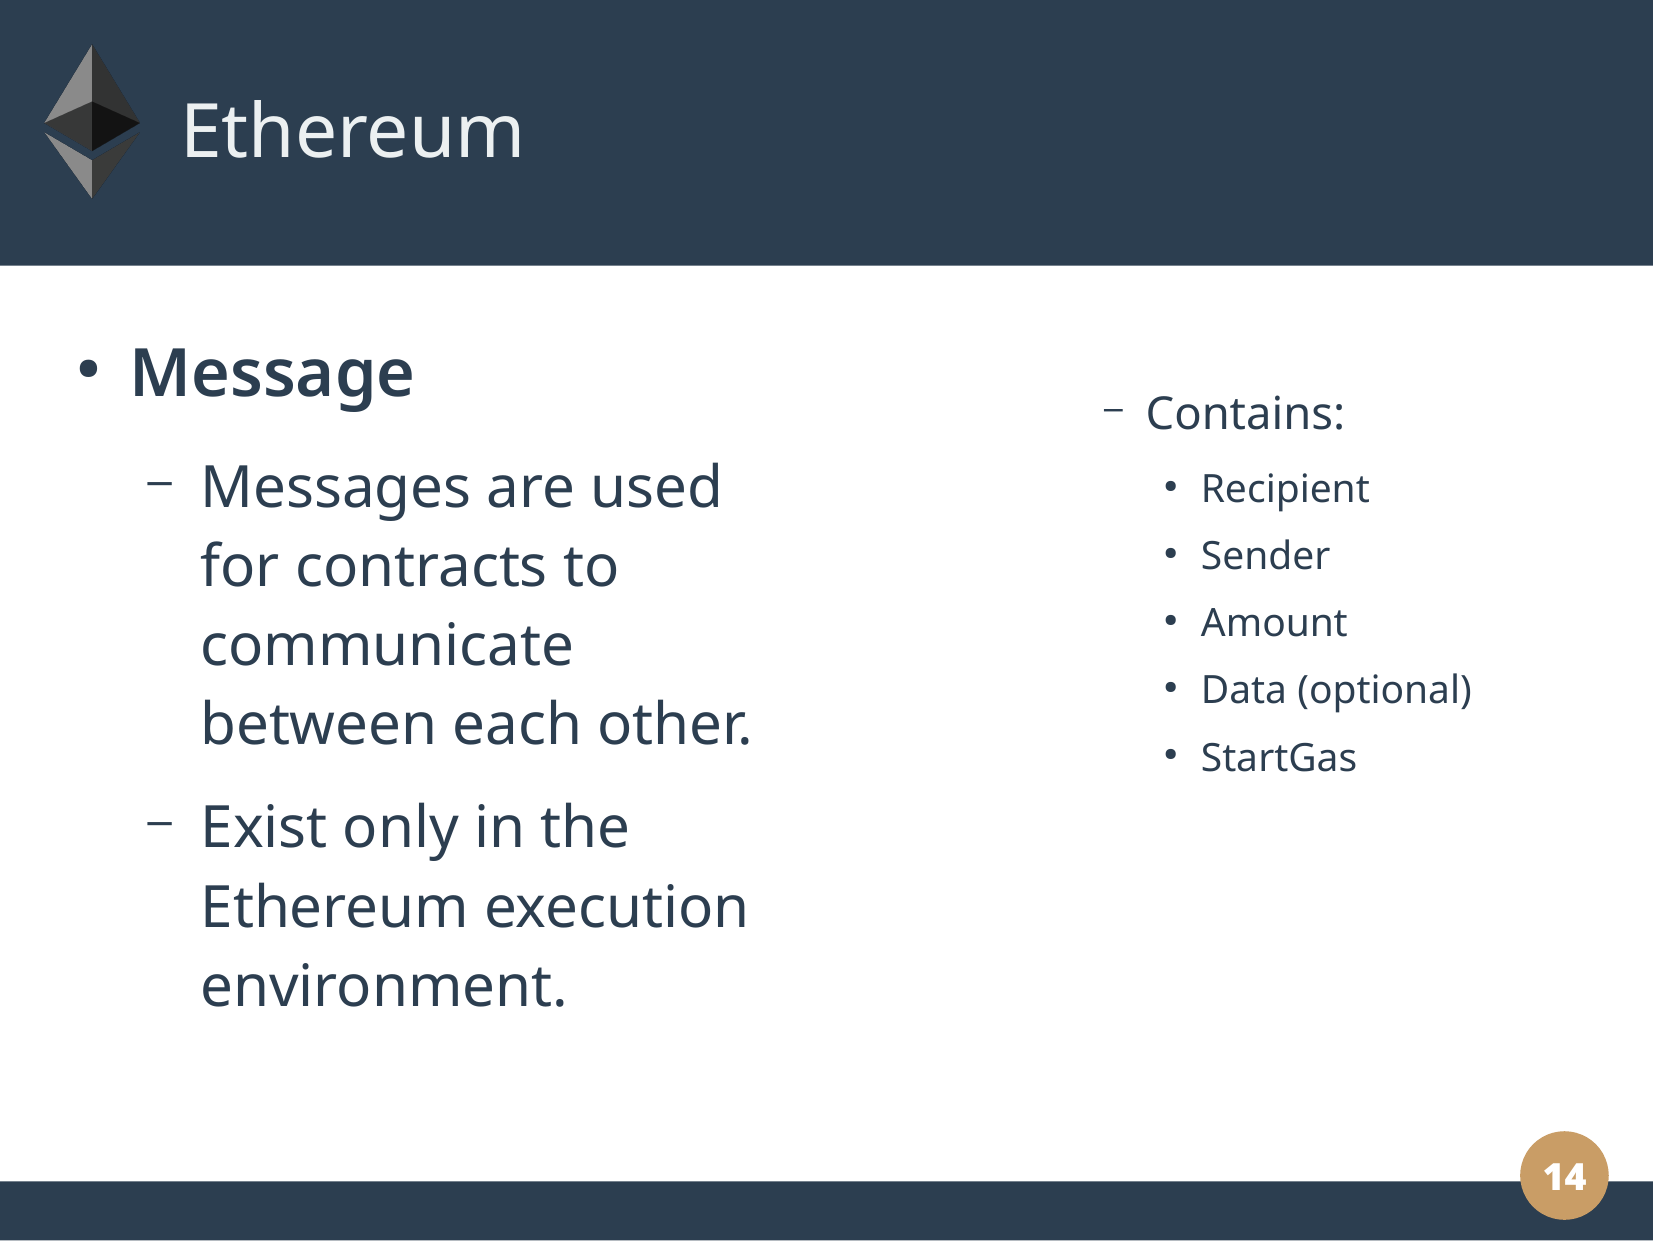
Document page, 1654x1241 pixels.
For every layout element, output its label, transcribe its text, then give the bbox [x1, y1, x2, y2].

picture [44, 44, 140, 199]
title Ethereum [179, 49, 1594, 207]
list Message Messages are used for contracts to communicate between each other. Exist only in the Ethereum execution environment. [58, 324, 809, 1152]
list Contains: Recipient Sender Amount Data (optional) StartGas [1035, 300, 1505, 792]
